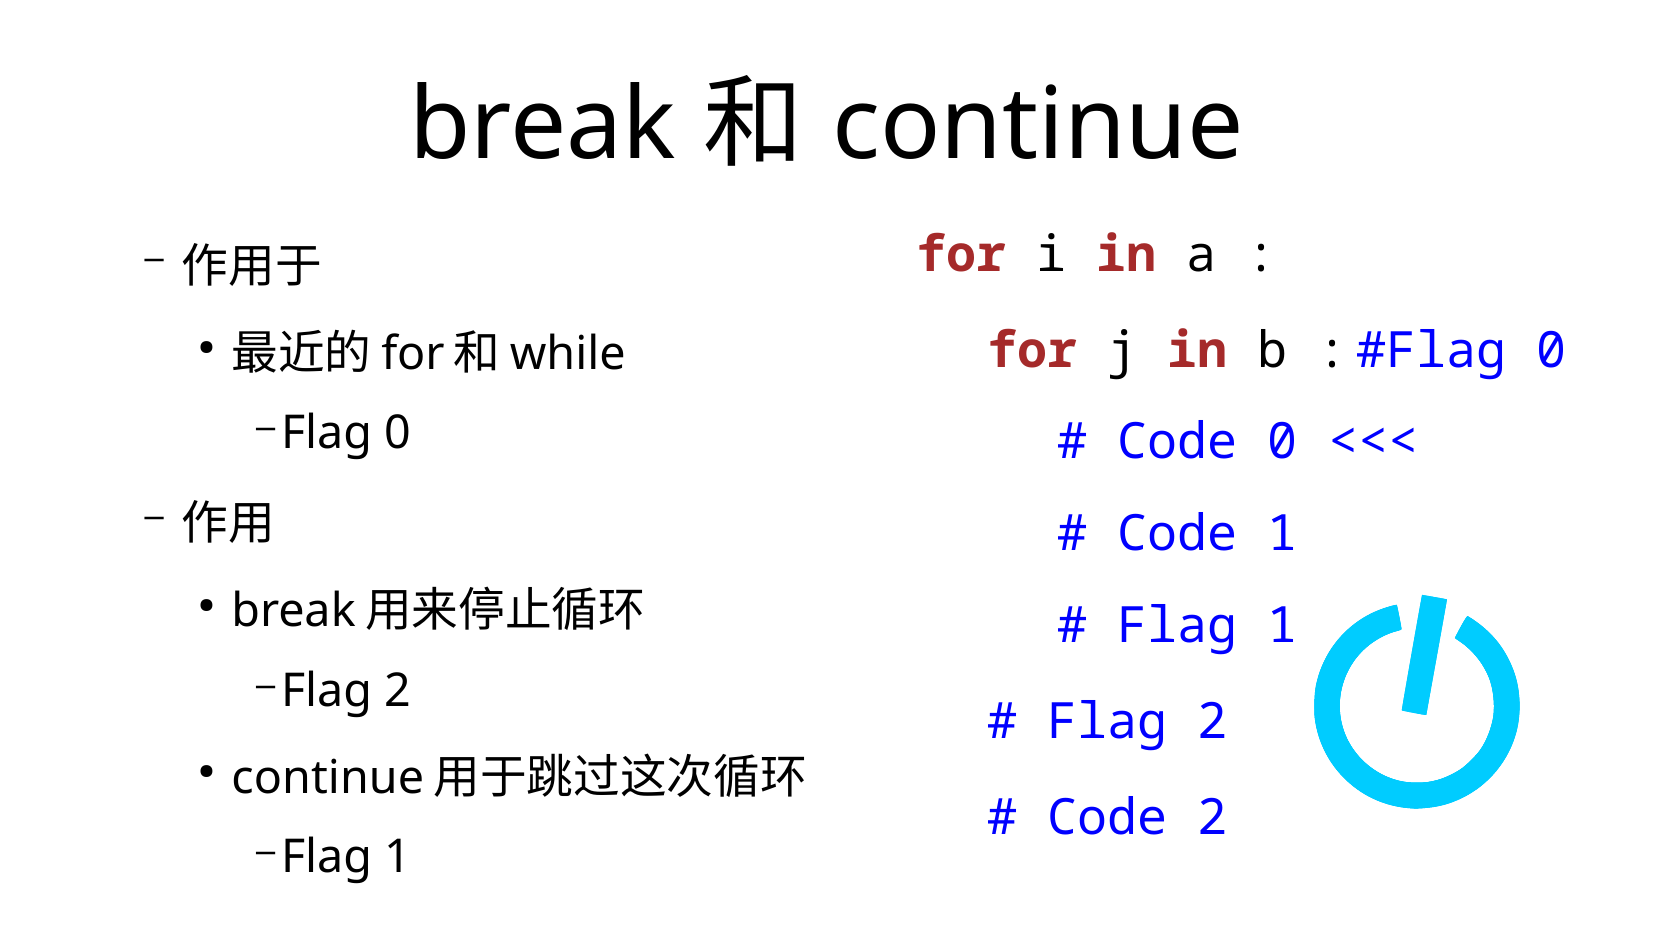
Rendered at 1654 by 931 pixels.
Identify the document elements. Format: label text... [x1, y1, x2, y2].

title break和continue [82, 37, 1571, 193]
list 作用于 最近的for和while Flag 0 作用 break用来停止循环 Flag 2 continue用于跳过这次循环 Flag 1 [82, 217, 809, 931]
list for i in a : for j in b : #Flag 0 # Code 0 <<< # Code 1 # Flag 1 # Flag 2 # Code 2 [845, 217, 1572, 863]
